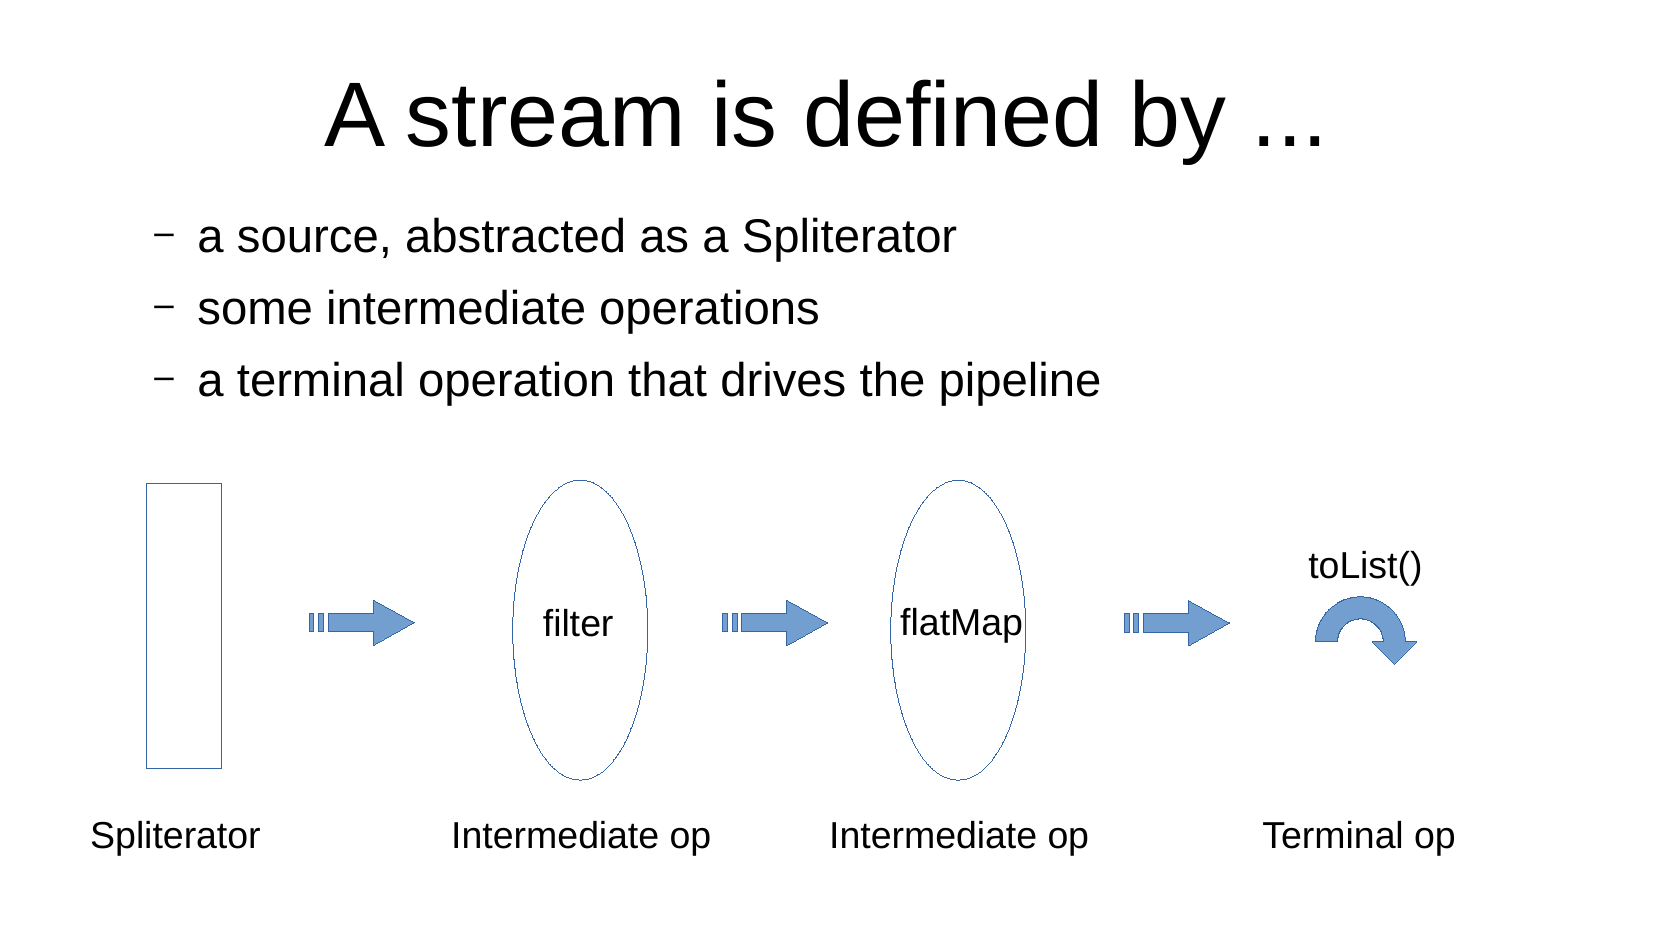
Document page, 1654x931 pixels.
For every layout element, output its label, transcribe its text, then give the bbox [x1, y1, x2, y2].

text_box Terminal op [1247, 807, 1471, 865]
text_box Intermediate op [814, 807, 1105, 865]
text_box [1143, 600, 1230, 646]
title A stream is defined by ... [82, 37, 1571, 193]
text_box filter [528, 594, 629, 652]
list a source, abstracted as a Spliterator some intermediate operations a terminal operation that drives the pipeline [82, 210, 1571, 408]
text_box [318, 613, 324, 632]
text_box [1133, 613, 1139, 633]
text_box [732, 613, 738, 632]
text_box [741, 600, 828, 646]
text_box [309, 613, 314, 632]
text_box Spliterator [75, 807, 276, 865]
text_box toList() [1293, 537, 1438, 595]
text_box [328, 600, 415, 646]
text_box flatMap [885, 594, 1038, 651]
text_box [722, 613, 728, 632]
text_box [1124, 613, 1130, 633]
text_box Intermediate op [436, 807, 727, 865]
text_box [1315, 596, 1417, 665]
